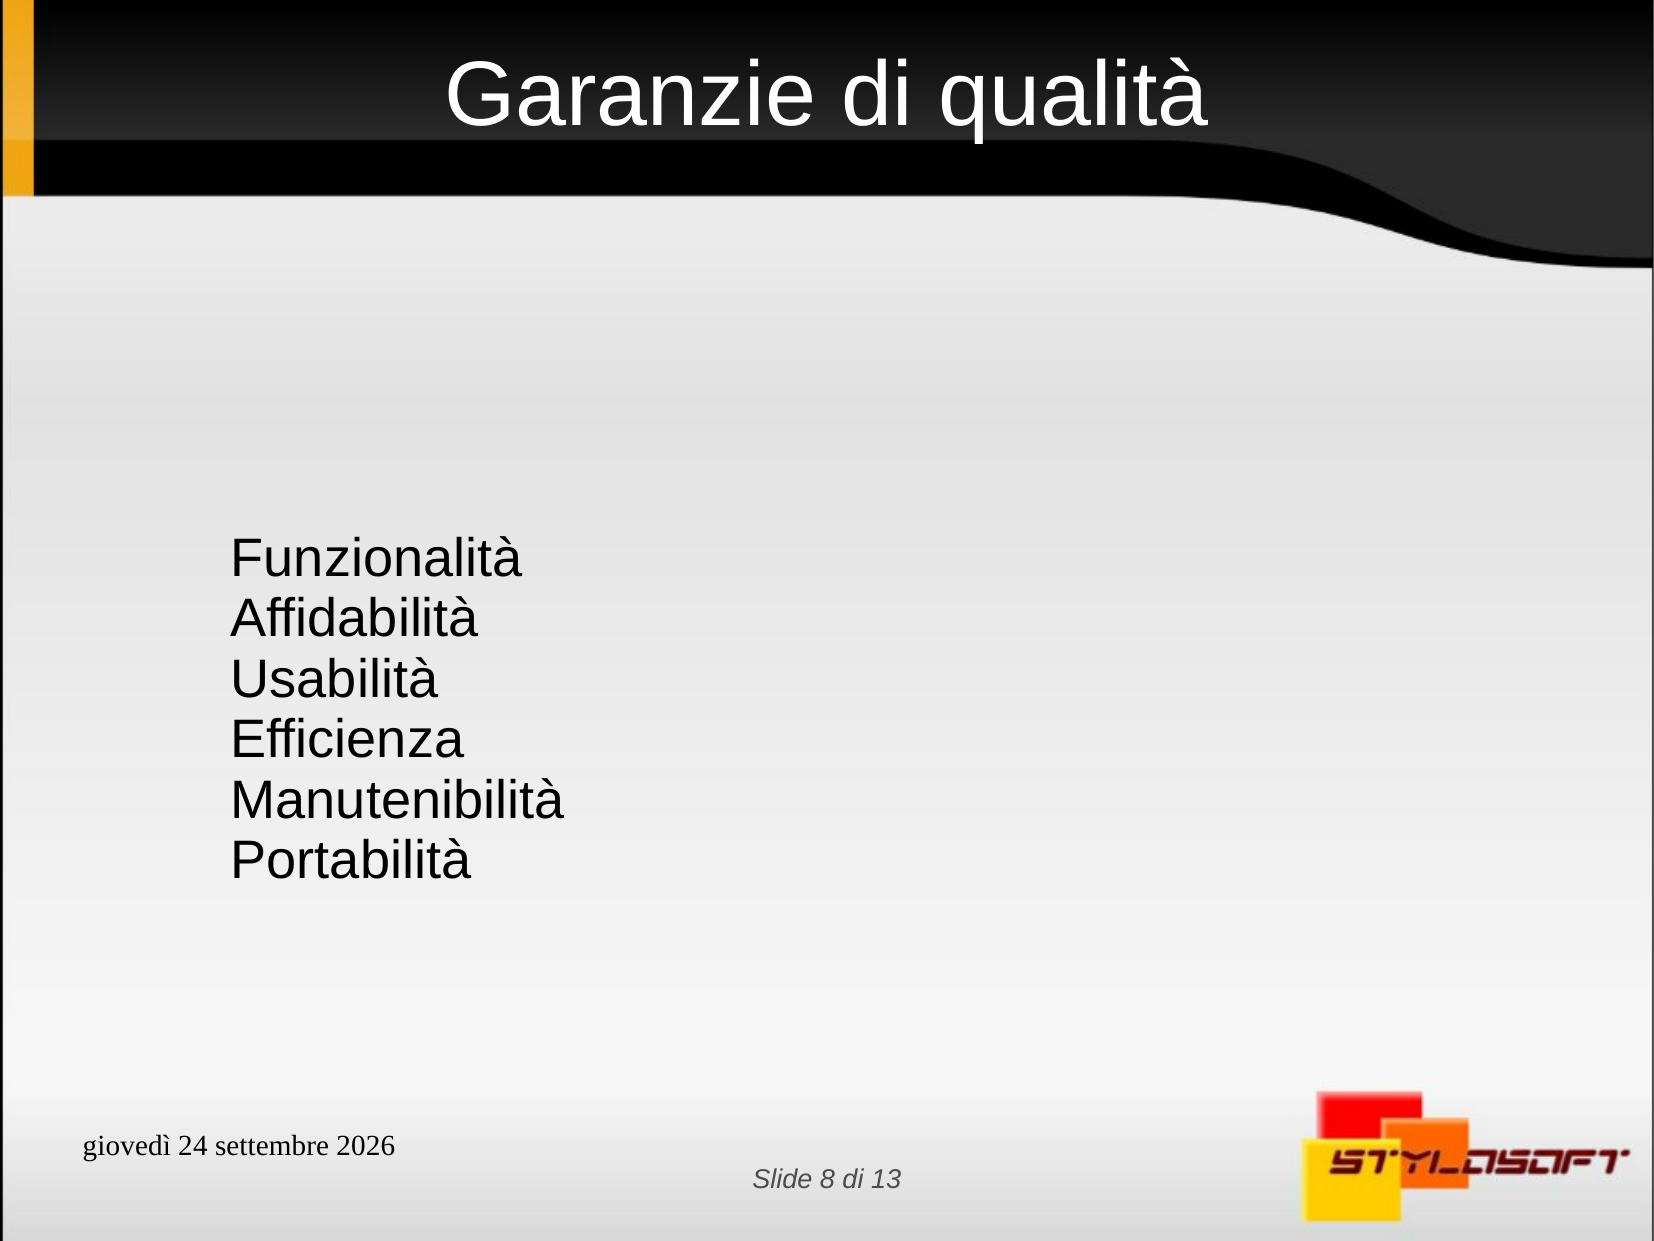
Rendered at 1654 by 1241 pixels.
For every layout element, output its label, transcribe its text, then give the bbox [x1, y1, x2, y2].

subtitle Funzionalità Affidabilità Usabilità Efficienza Manutenibilità Portabilità [230, 413, 650, 1004]
title Garanzie di qualità [82, 0, 1571, 191]
text_box Slide <number> di 13 [0, 1156, 1654, 1241]
picture [0, 0, 1654, 1156]
